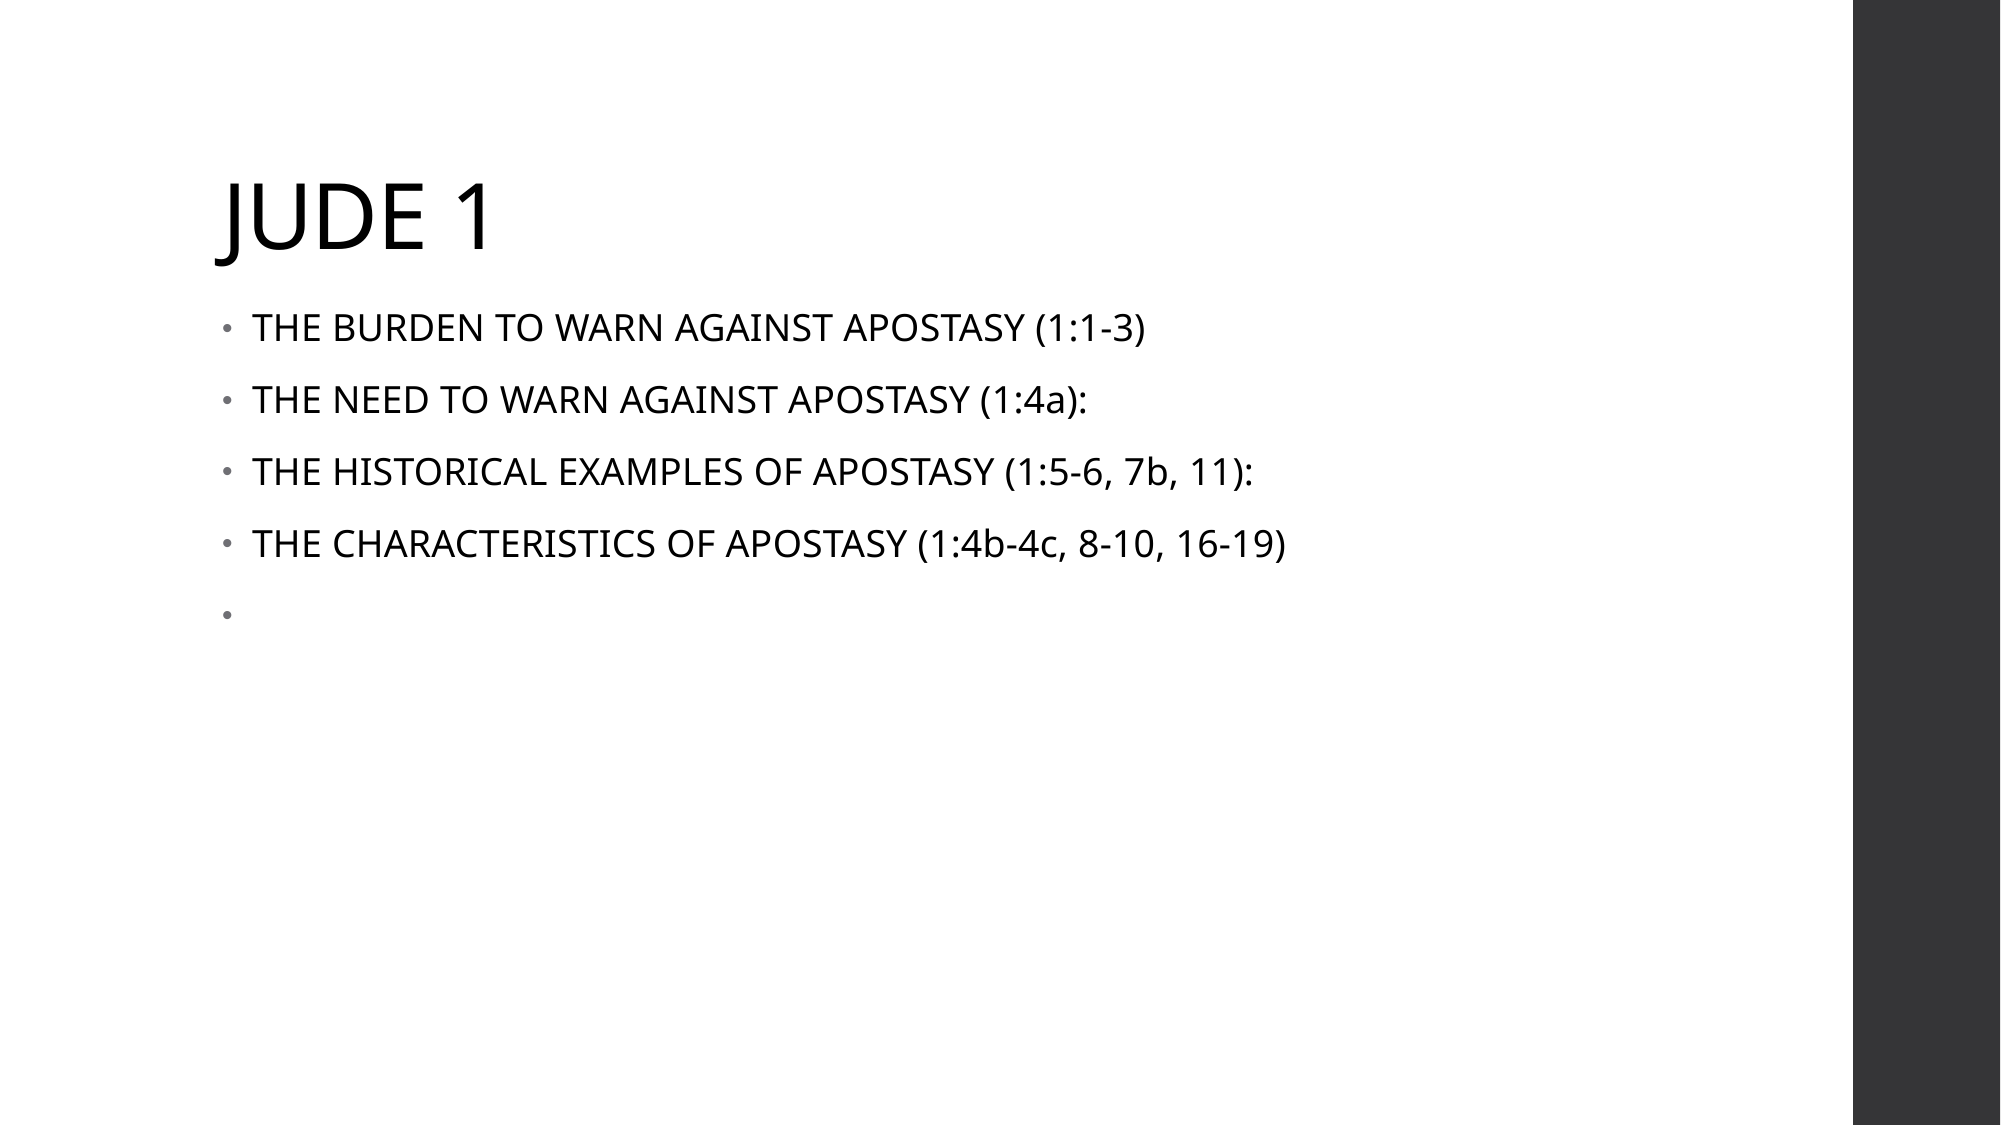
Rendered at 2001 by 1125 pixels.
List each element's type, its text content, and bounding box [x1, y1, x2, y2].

title JUDE 1 [206, 60, 1797, 278]
list THE BURDEN TO WARN AGAINST APOSTASY (1:1-3) THE NEED TO WARN AGAINST APOSTASY (1:4a): THE HISTORICAL EXAMPLES OF APOSTASY (1:5-6, 7b, 11): THE CHARACTERISTICS OF APOSTASY (1:4b-4c, 8-10, 16-19) [206, 299, 1617, 1014]
